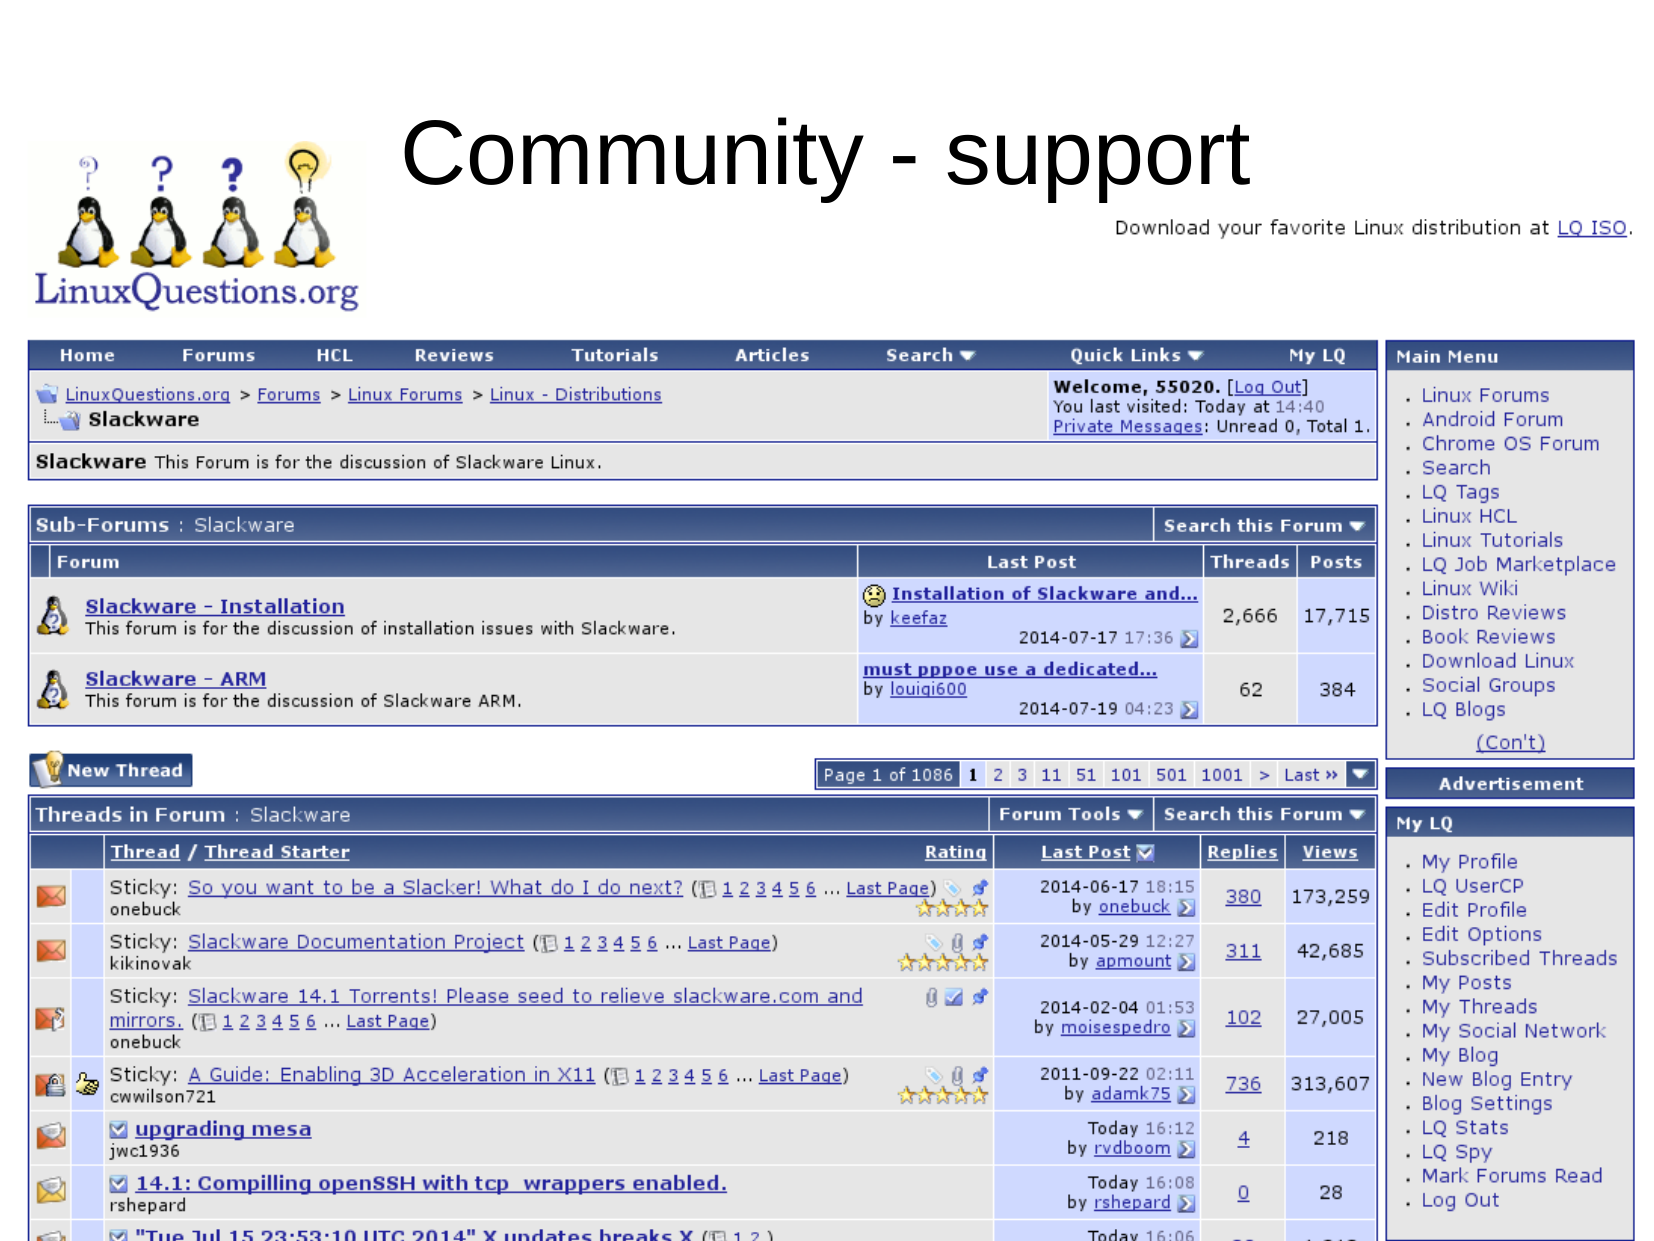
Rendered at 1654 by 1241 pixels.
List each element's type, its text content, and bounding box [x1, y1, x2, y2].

picture [13, 141, 1647, 1241]
title Community - support [82, 49, 1571, 257]
